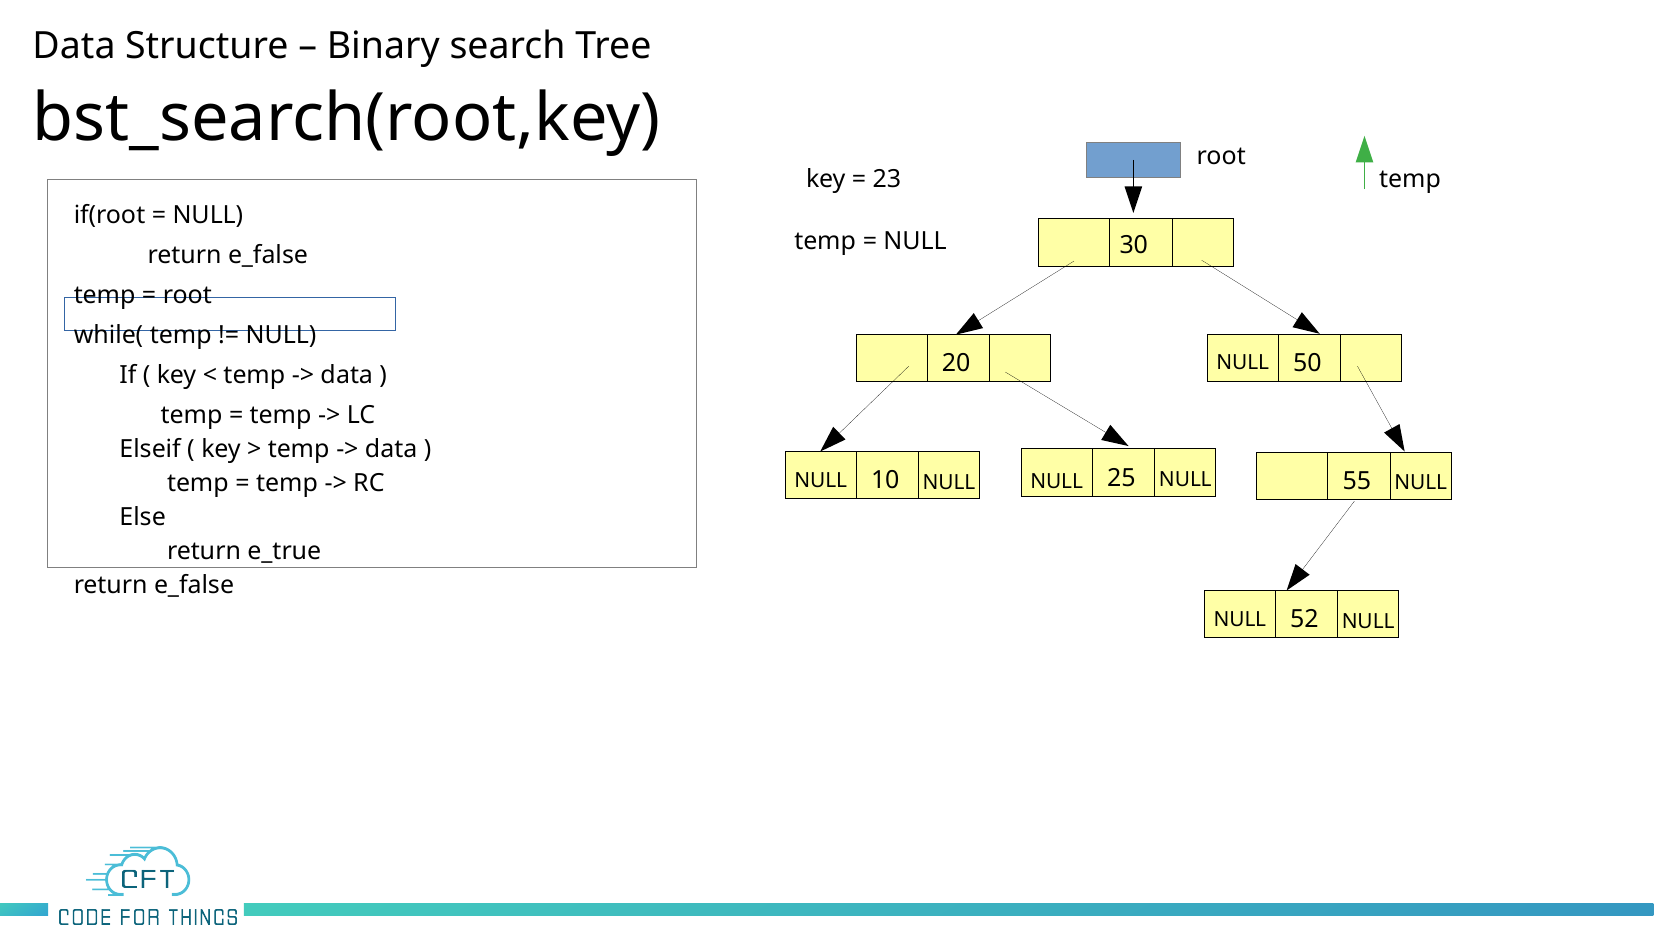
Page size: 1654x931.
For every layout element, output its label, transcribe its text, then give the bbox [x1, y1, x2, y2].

text_box NULL [1201, 340, 1286, 380]
text_box root [1181, 130, 1262, 175]
text_box 52 [1275, 593, 1338, 638]
text_box 50 [1278, 337, 1341, 382]
text_box [785, 451, 856, 457]
text_box NULL [779, 457, 863, 497]
title Data Structure – Binary search Tree bst_search(root,key) [32, 12, 1184, 166]
text_box [1173, 218, 1234, 267]
text_box if(root = NULL) return e_false temp = root while( temp != NULL) If ( key < temp -> data ) temp = temp -> LC Elseif ( key > temp -> data ) temp = temp -> RC Else return e_true return e_false [59, 189, 556, 556]
text_box 20 [927, 337, 989, 382]
text_box [1155, 448, 1216, 456]
text_box temp [1364, 153, 1460, 198]
text_box NULL [1015, 458, 1100, 498]
text_box NULL [1198, 596, 1283, 636]
text_box [1110, 218, 1172, 267]
text_box NULL [1144, 456, 1228, 496]
text_box NULL [1379, 460, 1464, 500]
text_box [1038, 218, 1109, 267]
text_box [1204, 590, 1275, 596]
text_box [919, 451, 980, 459]
text_box key = 23 [791, 153, 945, 198]
text_box [1021, 448, 1092, 458]
text_box temp = NULL [779, 215, 981, 260]
text_box NULL [908, 459, 992, 499]
text_box [47, 179, 697, 568]
text_box 25 [1092, 451, 1155, 497]
text_box 10 [856, 454, 918, 499]
text_box NULL [1327, 598, 1411, 638]
text_box [990, 334, 1051, 382]
text_box [1391, 452, 1452, 460]
text_box [1086, 142, 1181, 178]
text_box [1256, 452, 1327, 500]
text_box [1207, 334, 1278, 340]
picture [59, 846, 237, 925]
text_box 30 [1104, 219, 1167, 264]
text_box [856, 334, 927, 382]
text_box [1338, 590, 1399, 598]
text_box 55 [1327, 455, 1390, 500]
text_box [1341, 334, 1402, 382]
